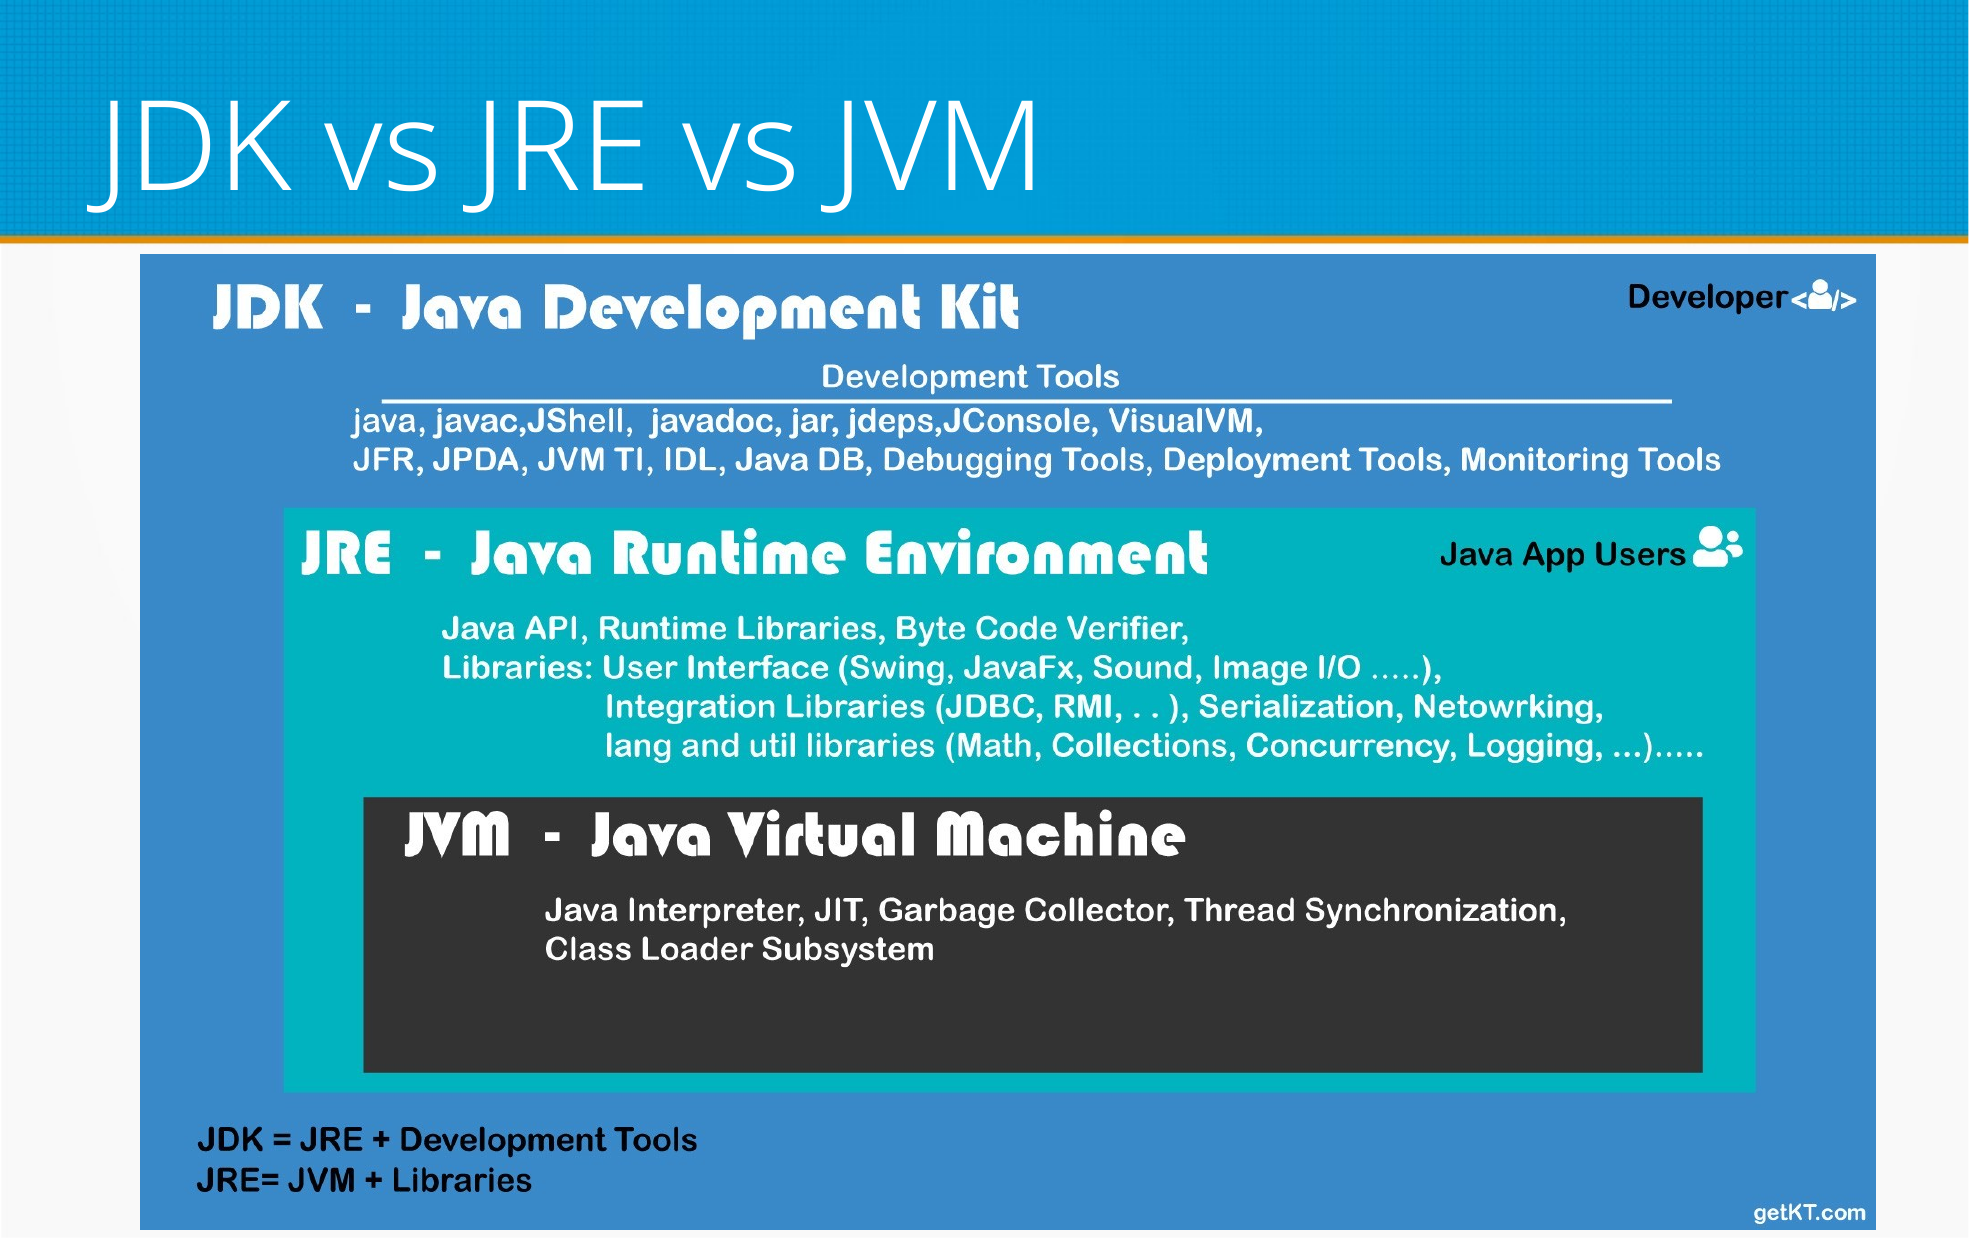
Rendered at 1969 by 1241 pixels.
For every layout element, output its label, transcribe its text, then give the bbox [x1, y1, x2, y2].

picture [0, 233, 1969, 1241]
title JDK vs JRE vs JVM [98, 19, 1870, 227]
